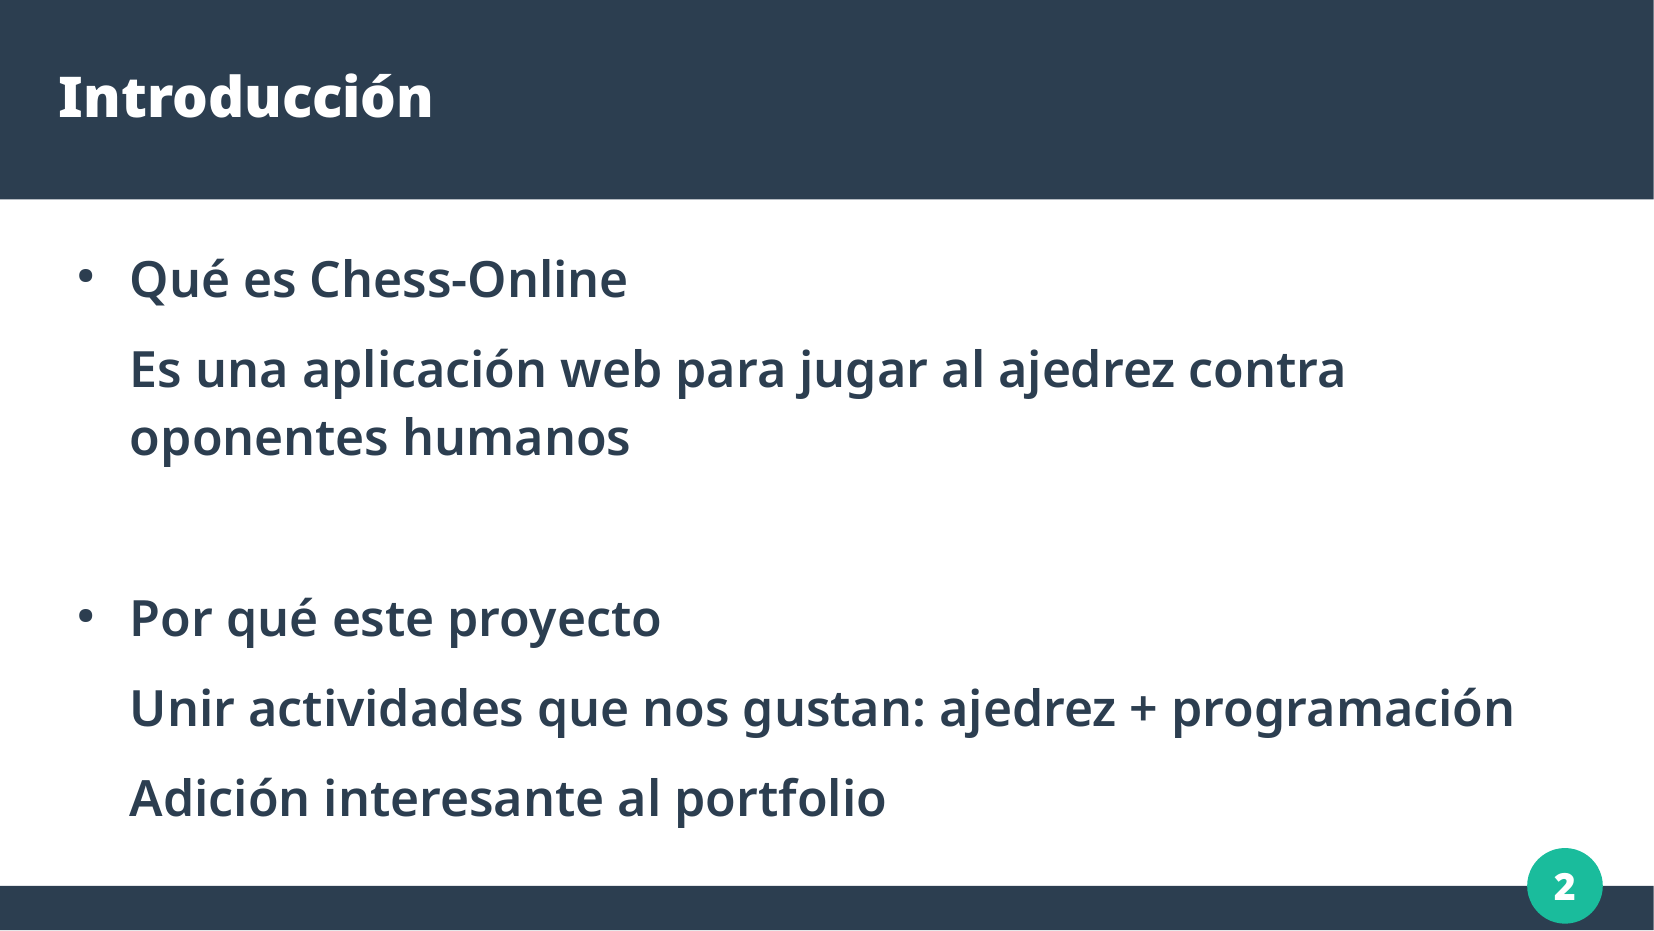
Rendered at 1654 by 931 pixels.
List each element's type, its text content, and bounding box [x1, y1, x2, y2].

list Qué es Chess-Online Es una aplicación web para jugar al ajedrez contra oponentes humanos Por qué este proyecto Unir actividades que nos gustan: ajedrez + programación Adición interesante al portfolio [59, 243, 1595, 864]
title Introducción [59, 37, 1595, 156]
